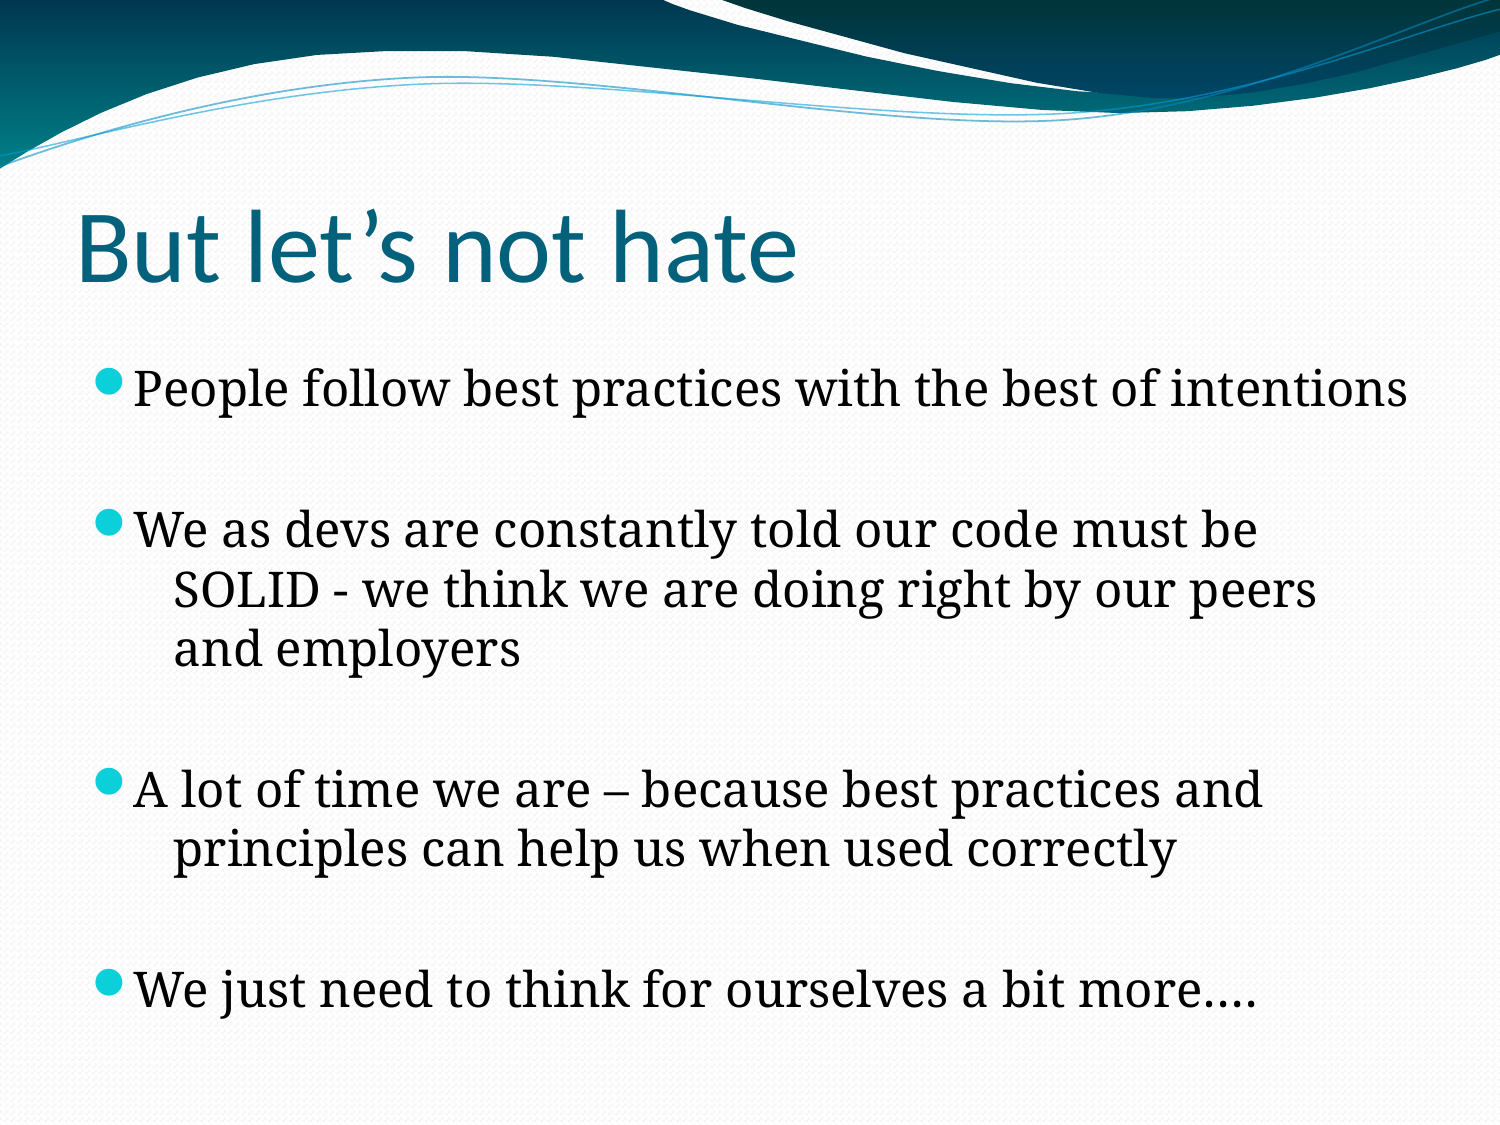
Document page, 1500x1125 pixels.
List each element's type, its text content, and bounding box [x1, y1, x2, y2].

title But let’s not hate [75, 115, 1426, 304]
list People follow best practices with the best of intentions We as devs are constantly told our code must be SOLID - we think we are doing right by our peers and employers A lot of time we are – because best practices and principles can help us when used correctly We just need to think for ourselves a bit more…. [76, 349, 1427, 1070]
